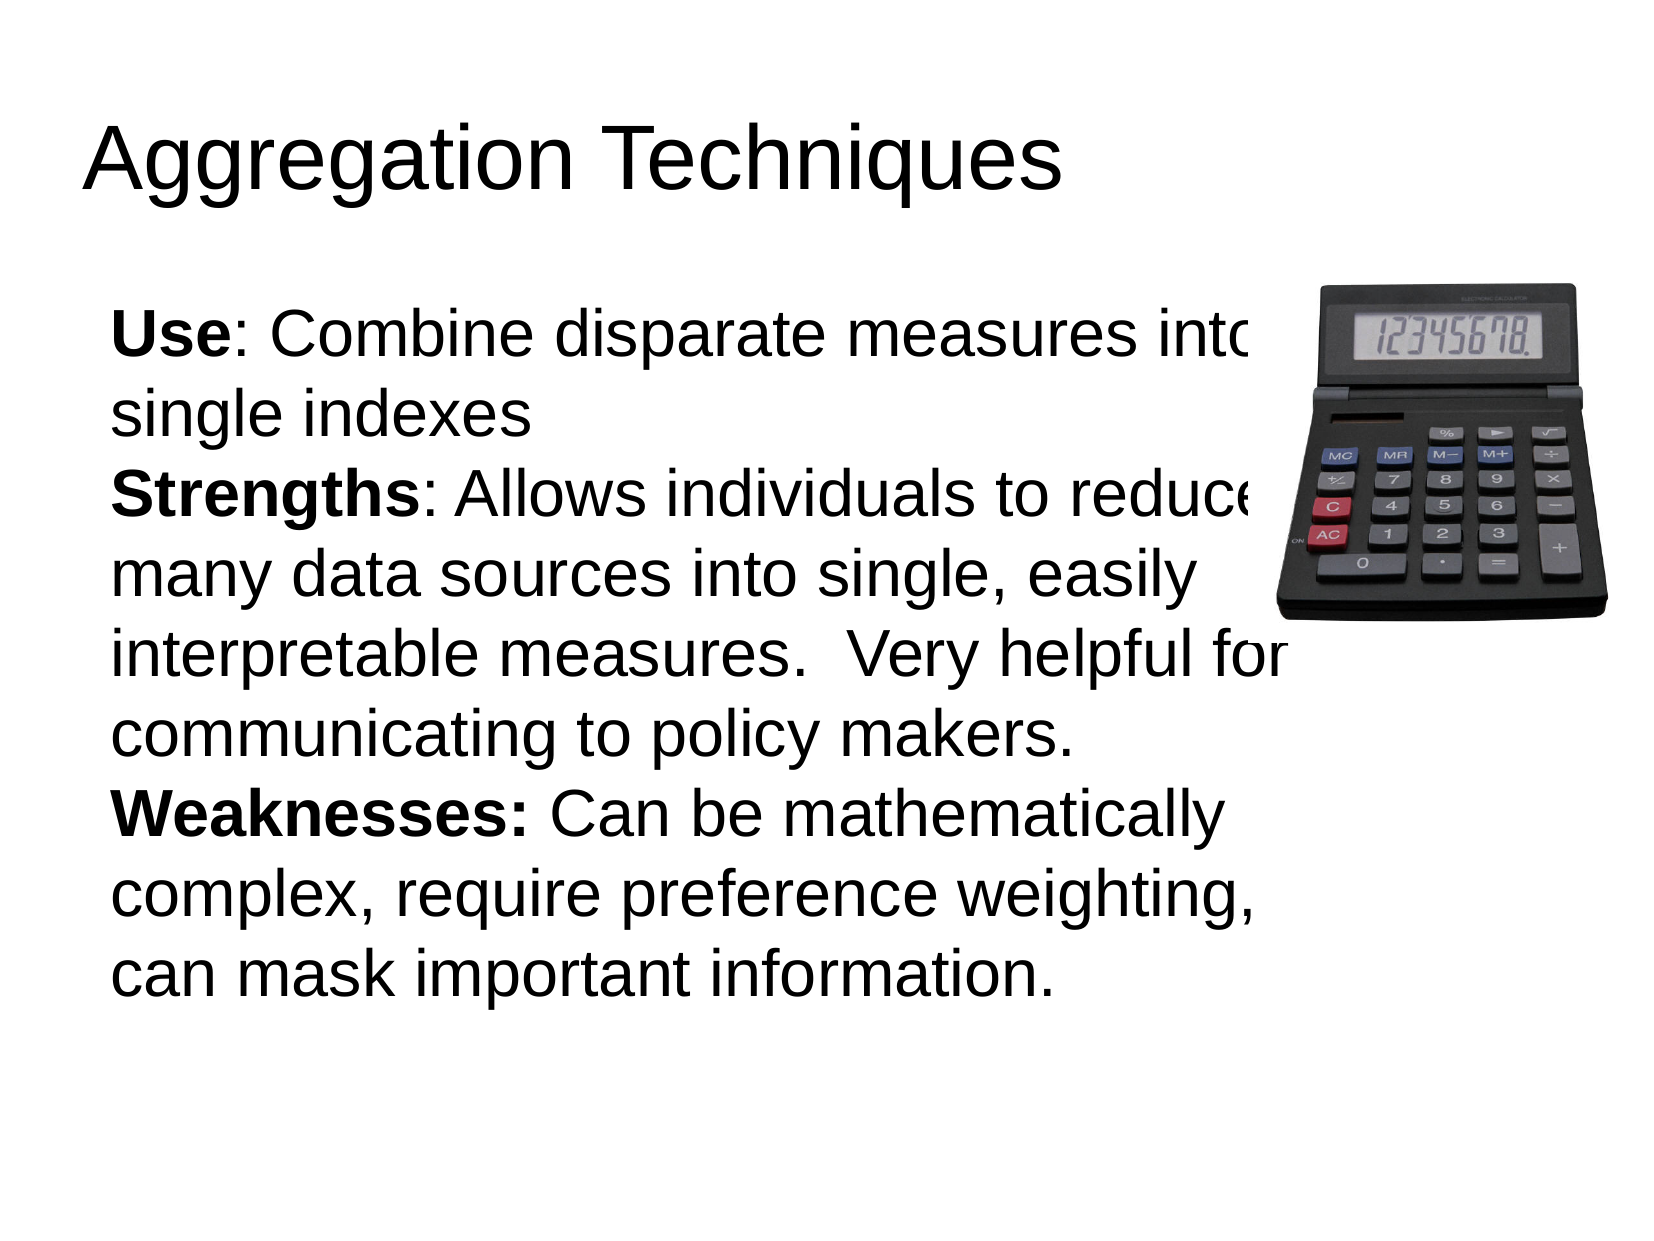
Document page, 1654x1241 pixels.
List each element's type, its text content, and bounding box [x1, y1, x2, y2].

title Aggregation Techniques [82, 49, 1571, 257]
list Use: Combine disparate measures into single indexes Strengths: Allows individuals to reduce many data sources into single, easily interpretable measures. Very helpful for communicating to policy makers. Weaknesses: Can be mathematically complex, require preference weighting, can mask important information. [110, 289, 1310, 1108]
picture [1248, 256, 1634, 643]
